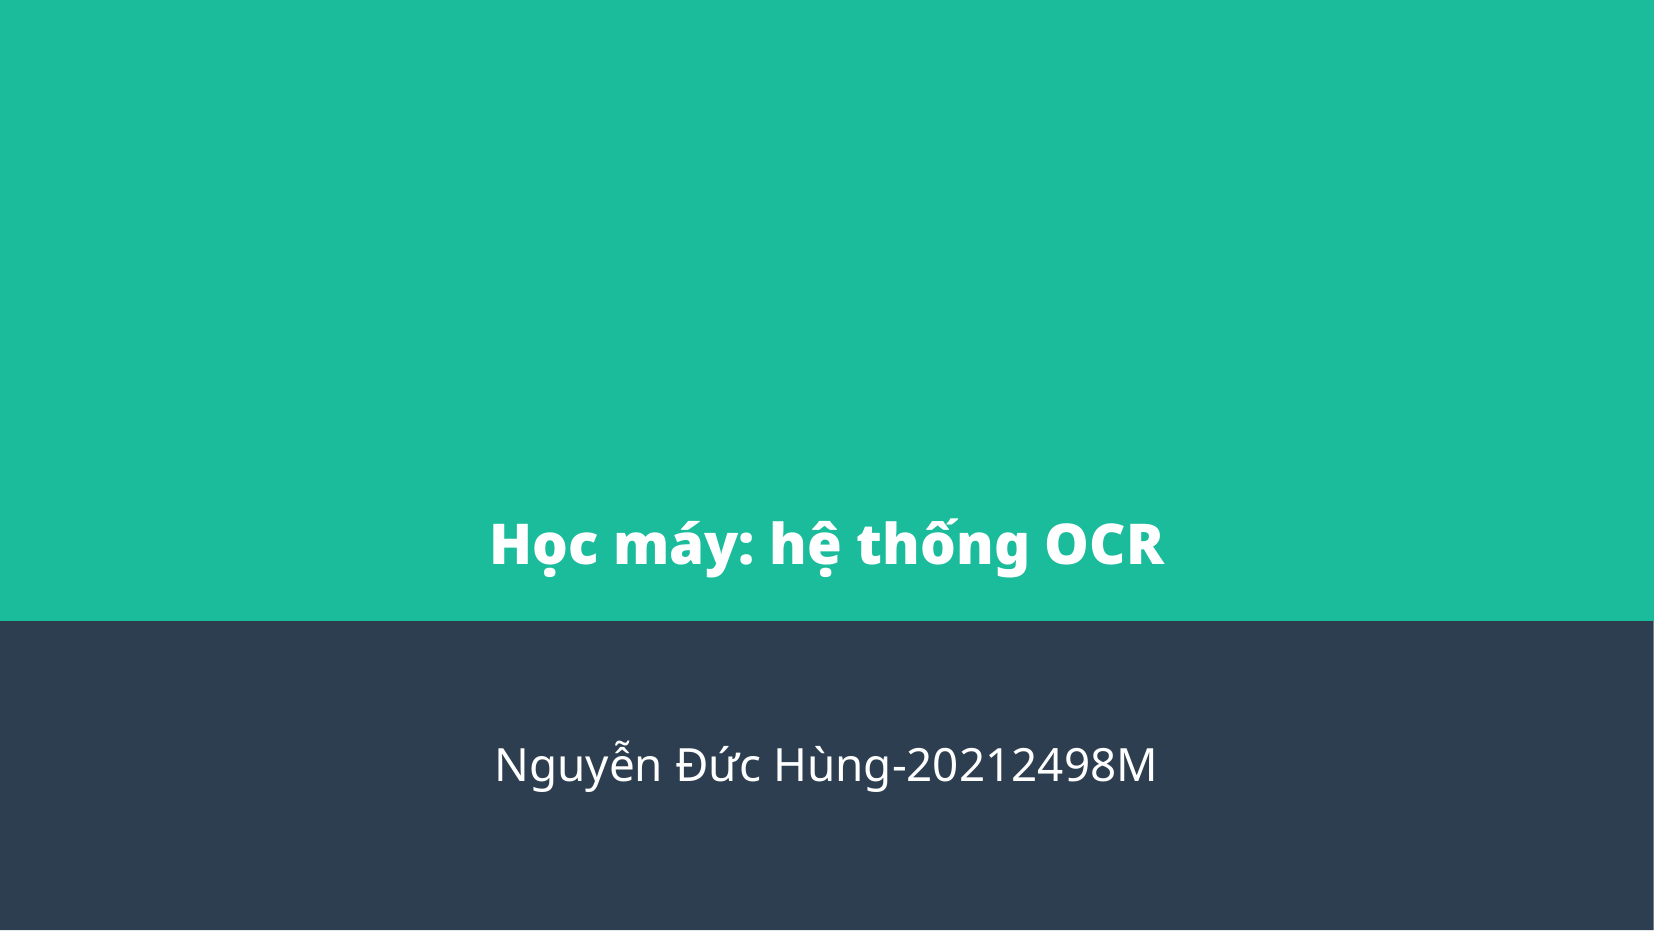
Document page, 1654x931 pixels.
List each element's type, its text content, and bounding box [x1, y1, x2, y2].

subtitle Nguyễn Đức Hùng-20212498M [59, 642, 1595, 886]
title Học máy: hệ thống OCR [59, 465, 1595, 583]
